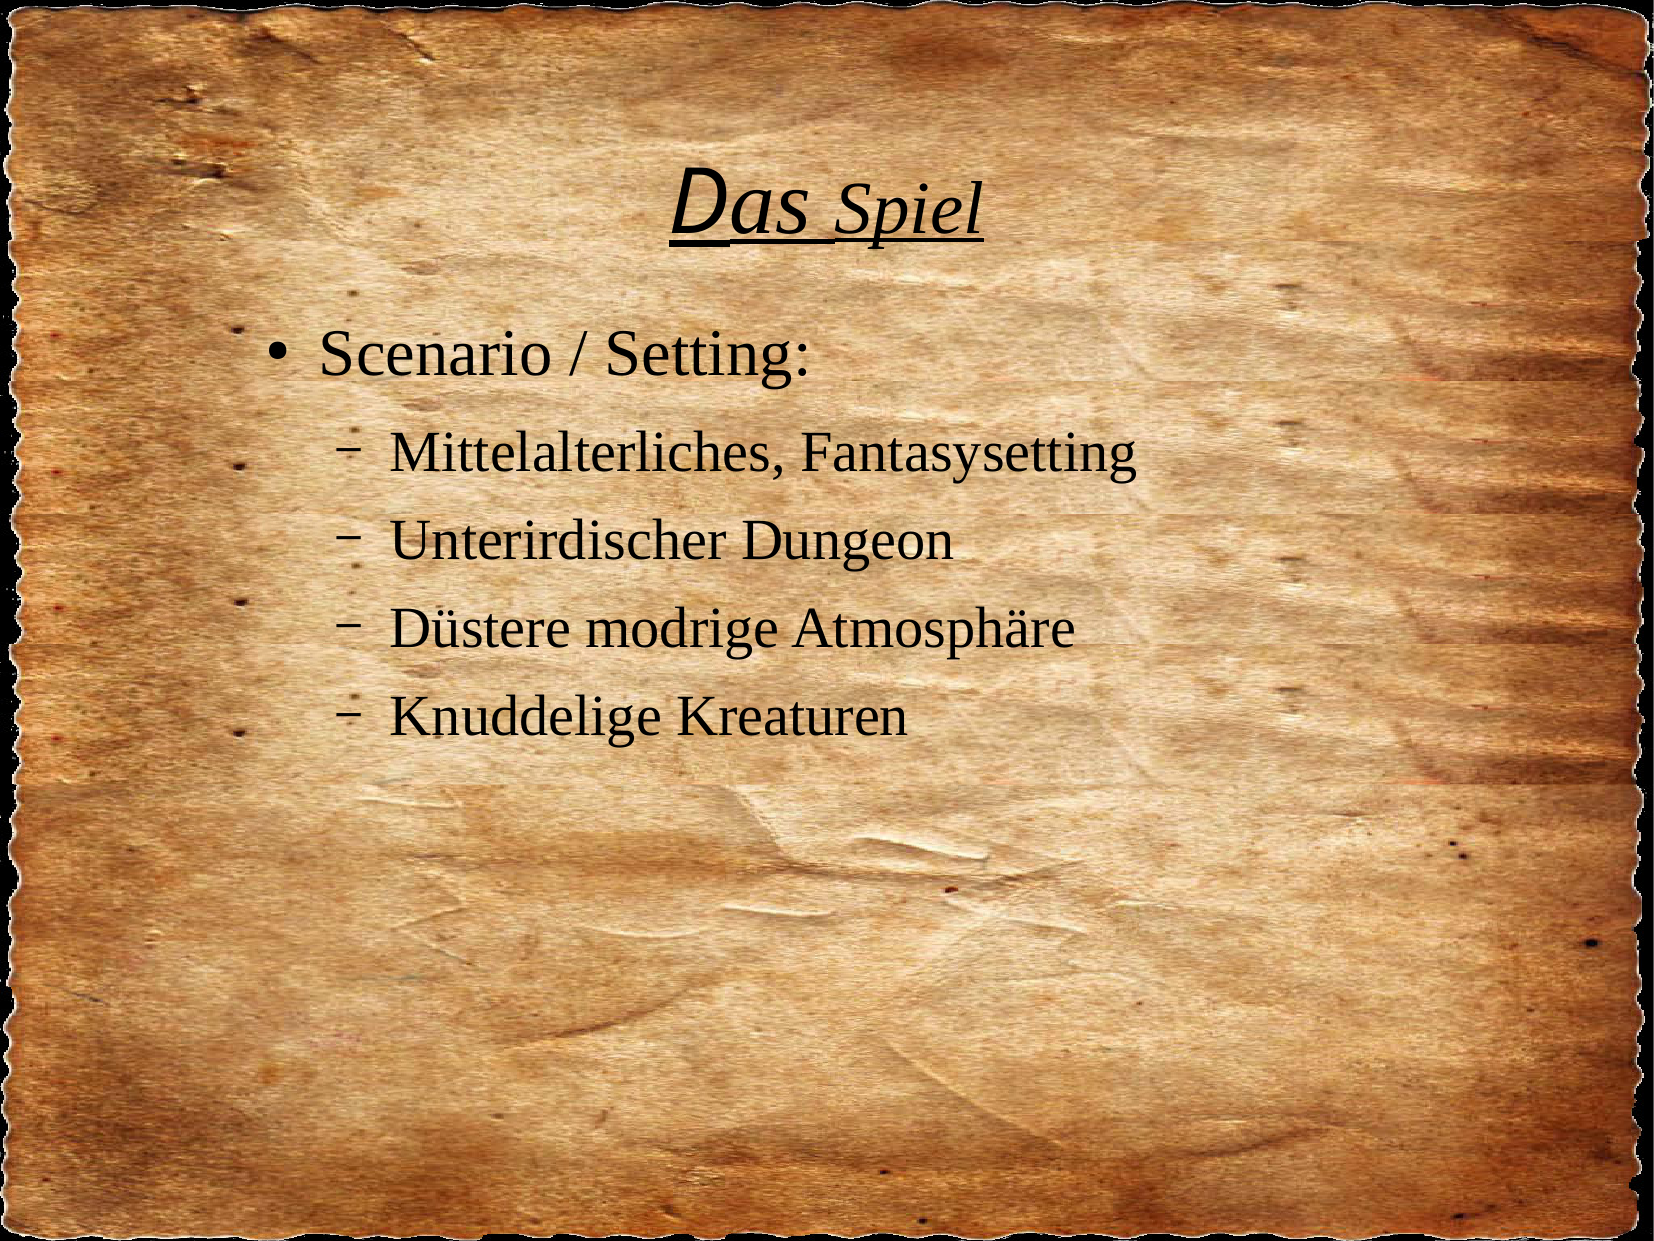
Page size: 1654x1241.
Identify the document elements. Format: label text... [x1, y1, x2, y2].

picture [0, 0, 1654, 1241]
list Scenario / Setting: Mittelalterliches, Fantasysetting Unterirdischer Dungeon Düstere modrige Atmosphäre Knuddelige Kreaturen [248, 315, 1571, 1134]
title Das Spiel [82, 94, 1571, 302]
